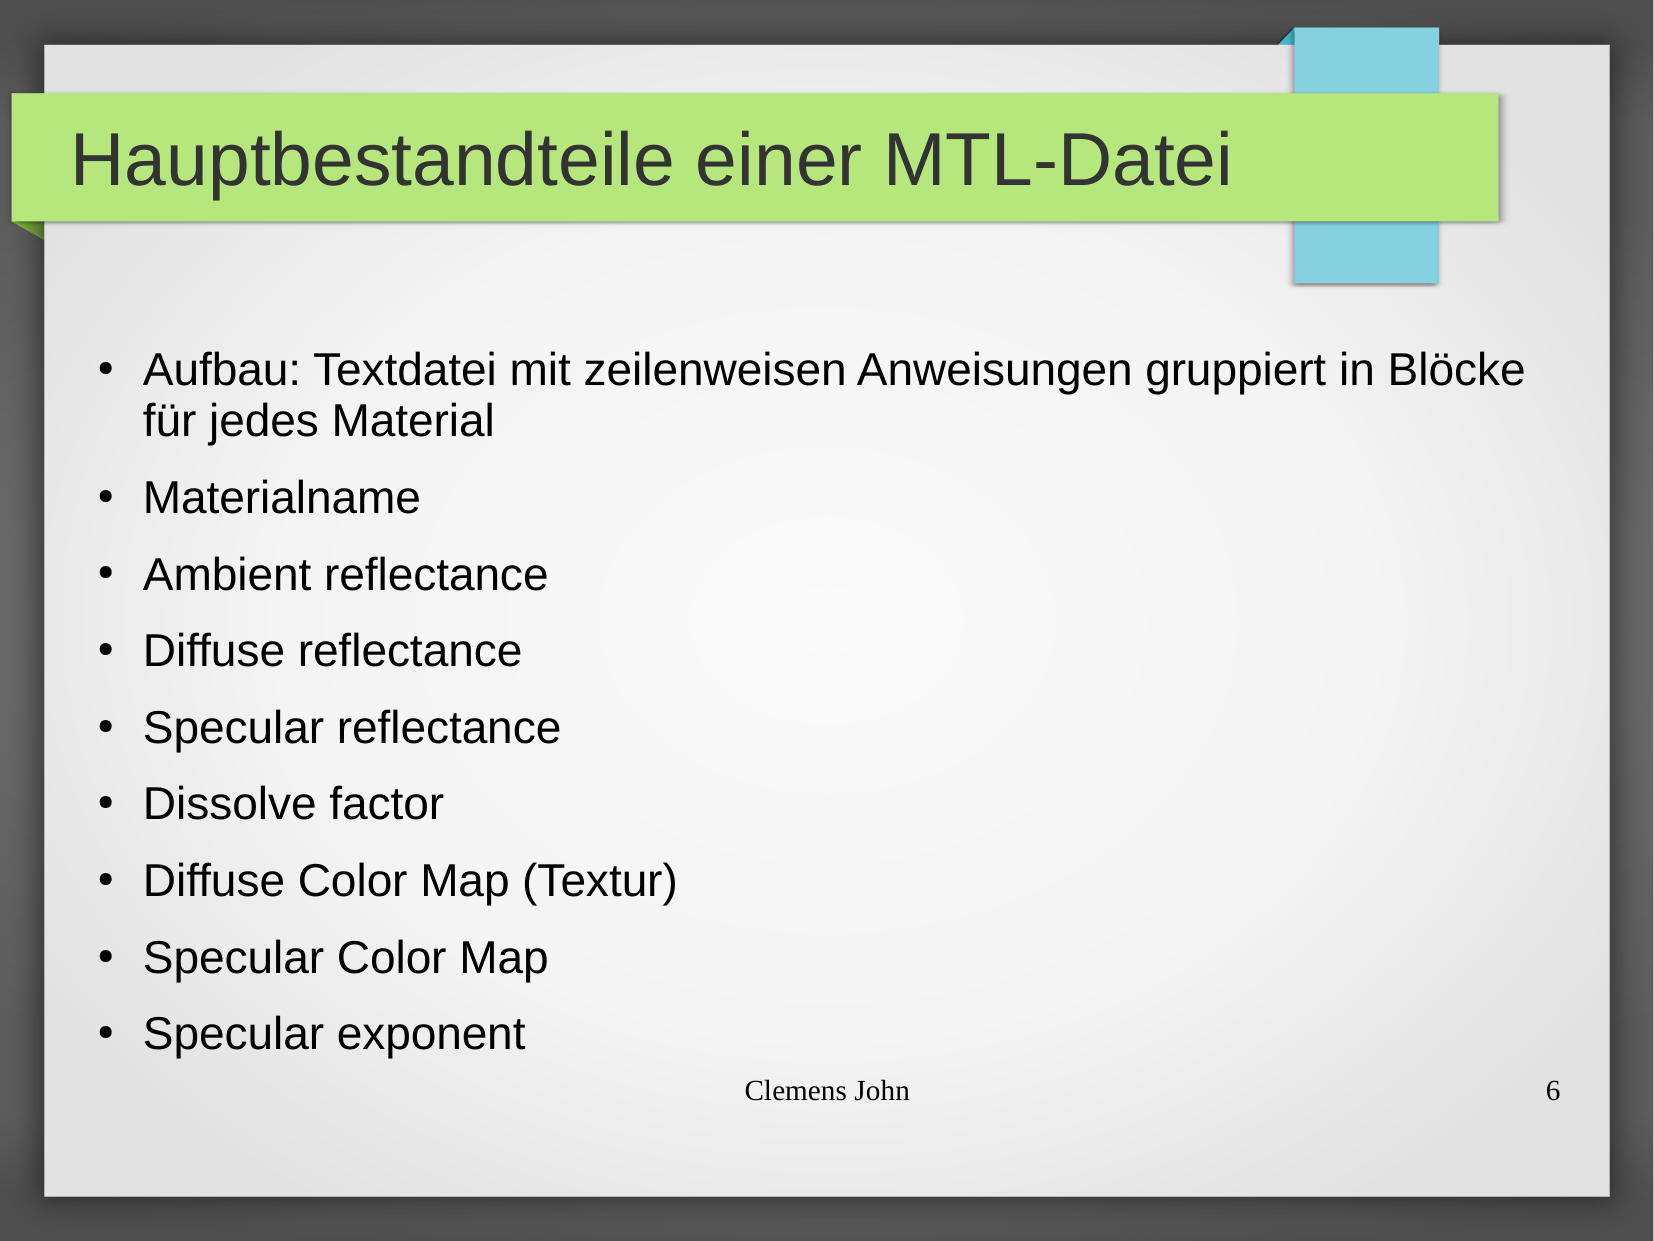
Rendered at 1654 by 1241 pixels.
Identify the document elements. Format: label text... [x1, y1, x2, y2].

title Hauptbestandteile einer MTL-Datei [70, 106, 1477, 213]
picture [0, 0, 1654, 1241]
list Aufbau: Textdatei mit zeilenweisen Anweisungen gruppiert in Blöcke für jedes Material Materialname Ambient reflectance Diffuse reflectance Specular reflectance Dissolve factor Diffuse Color Map (Textur) Specular Color Map Specular exponent [82, 343, 1538, 1063]
